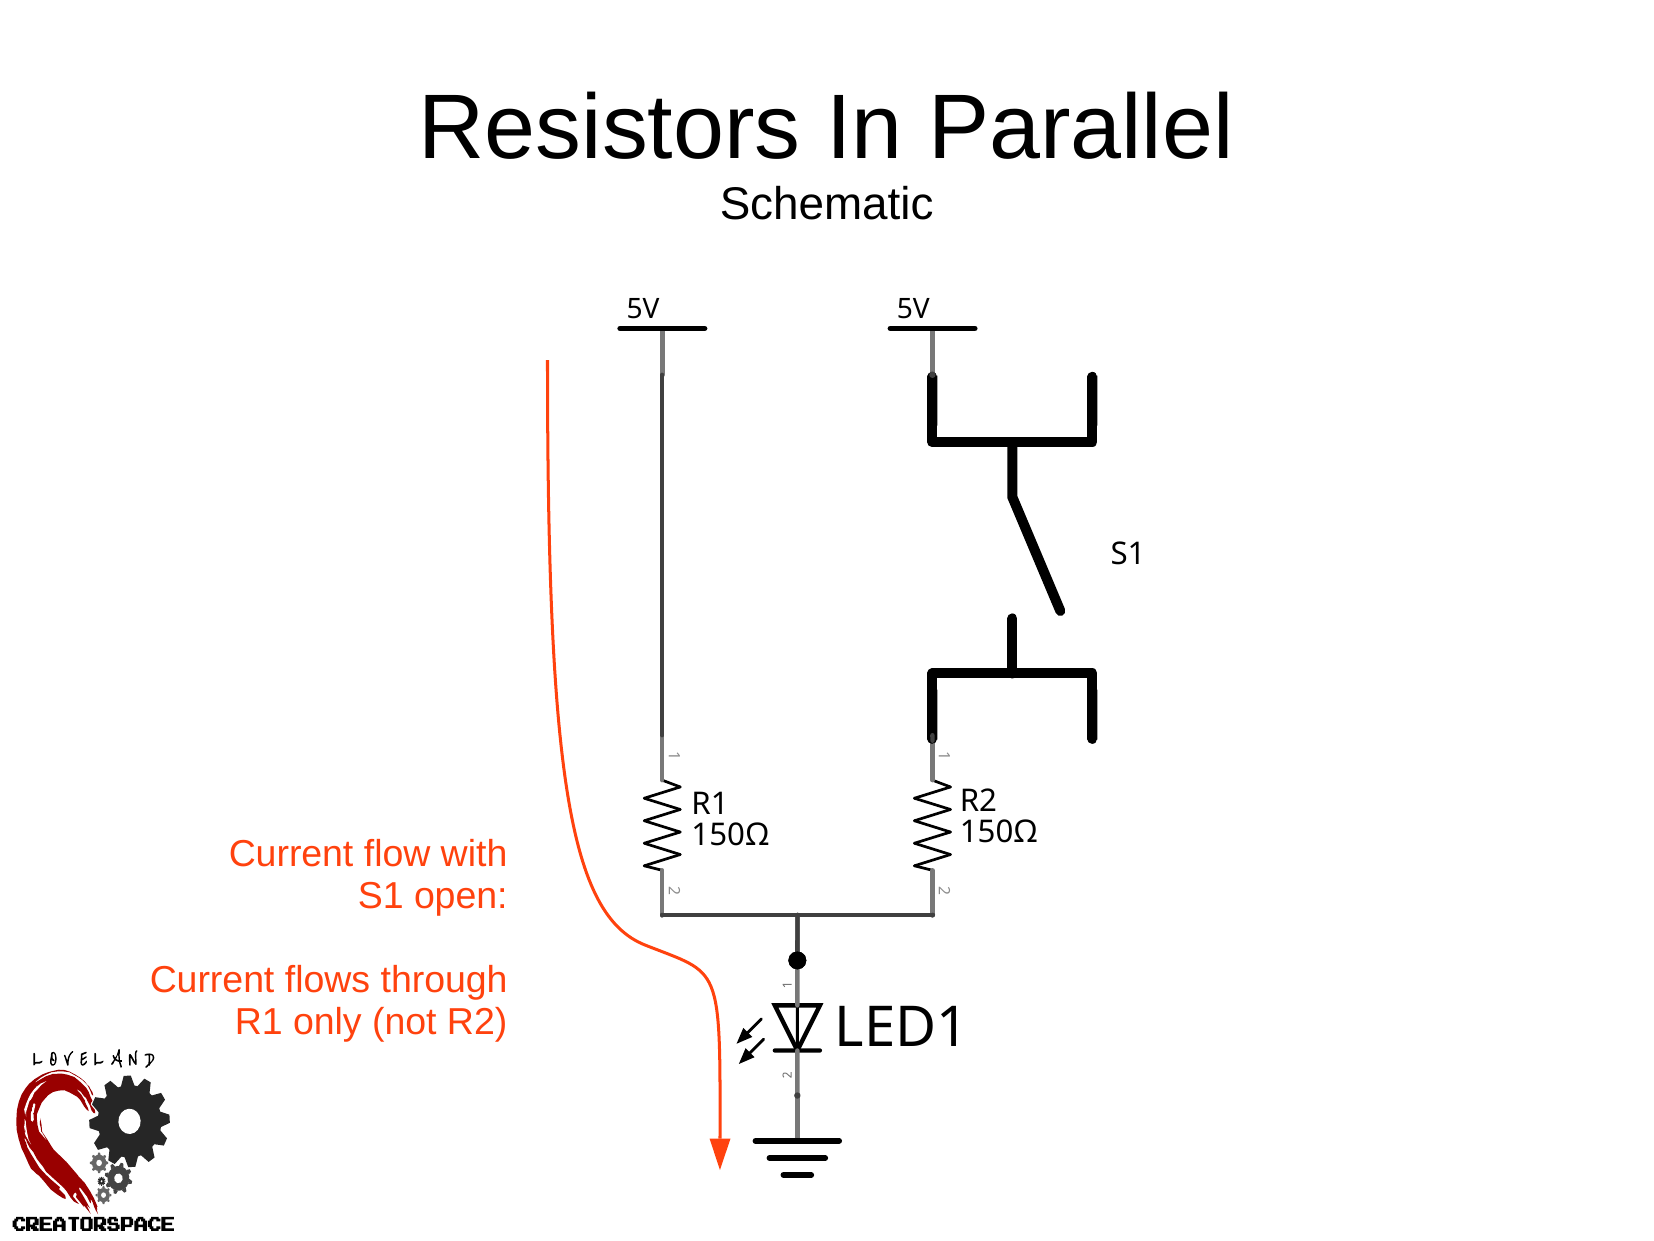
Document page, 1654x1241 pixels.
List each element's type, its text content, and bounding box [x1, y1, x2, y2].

title Resistors In Parallel Schematic [82, 49, 1571, 257]
text_box Current flow with S1 open: Current flows through R1 only (not R2) [135, 825, 523, 1050]
picture [615, 285, 1159, 1186]
